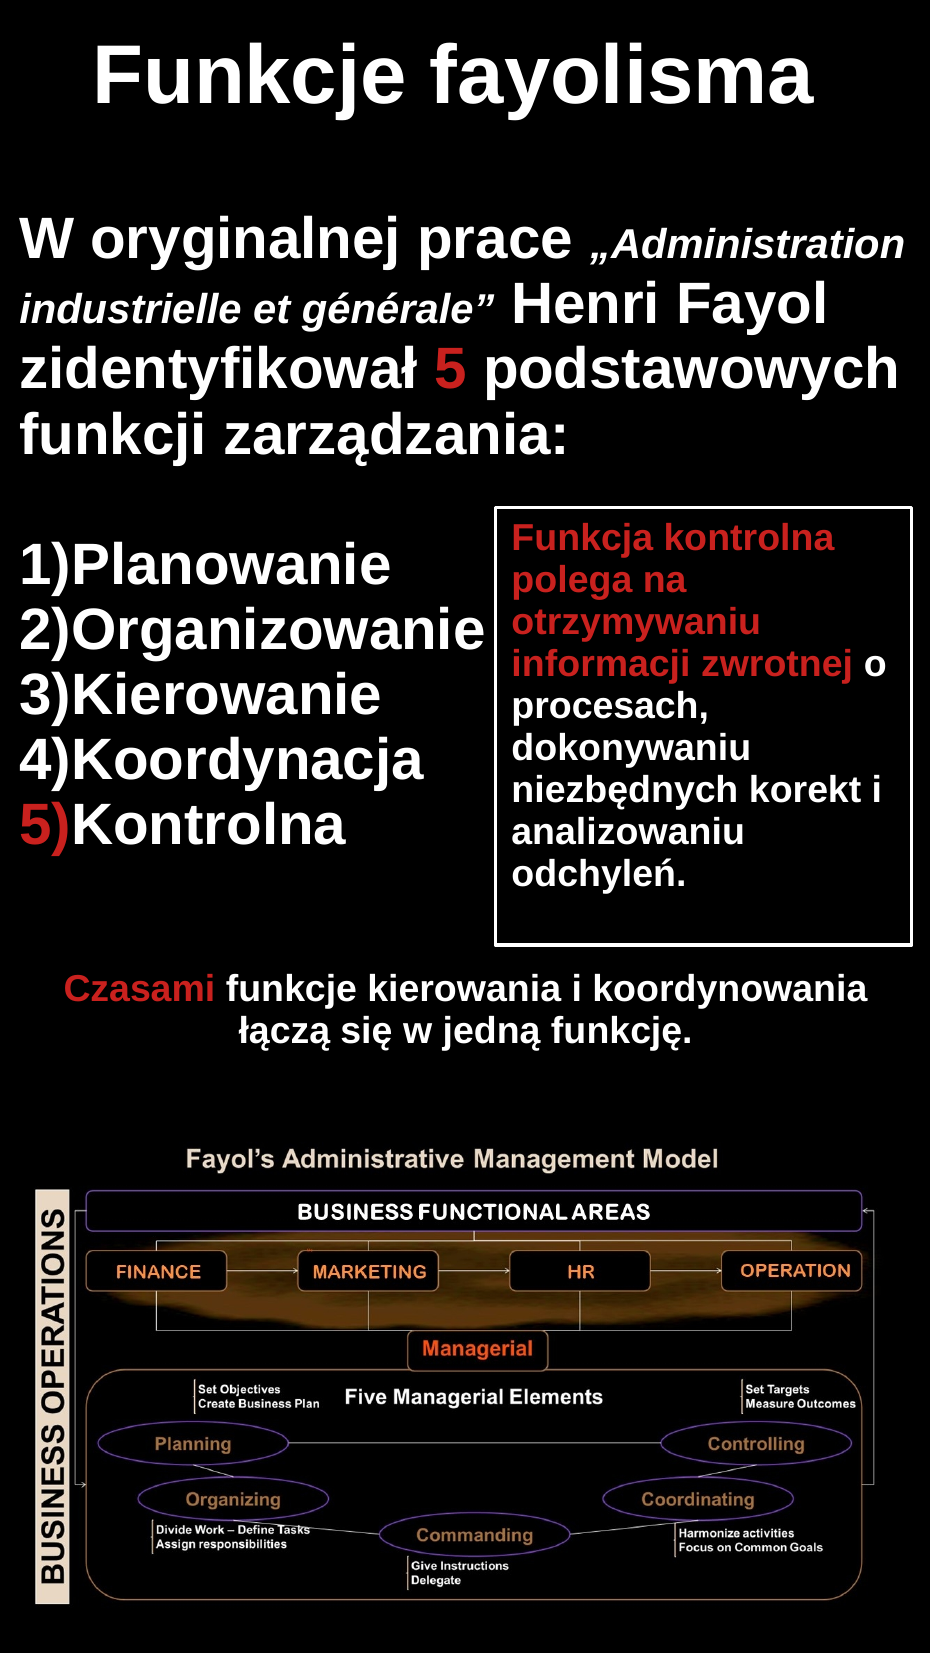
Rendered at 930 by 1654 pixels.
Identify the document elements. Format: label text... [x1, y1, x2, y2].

text_box Funkcja kontrolna polega na otrzymywaniu informacji zwrotnej o procesach, dokonywaniu niezbędnych korekt i analizowaniu odchyleń. [495, 507, 912, 946]
text_box W oryginalnej prace „Administration industrielle et générale” Henri Fayol zidentyfikował 5 podstawowych funkcji zarządzania: Planowanie Organizowanie Kierowanie Koordynacja Kontrolna [19, 206, 912, 1590]
picture [23, 1119, 912, 1619]
title Funkcje fayolisma [0, 0, 930, 150]
text_box Czasami funkcje kierowania i koordynowania łączą się w jedną funkcję. [31, 876, 901, 1060]
